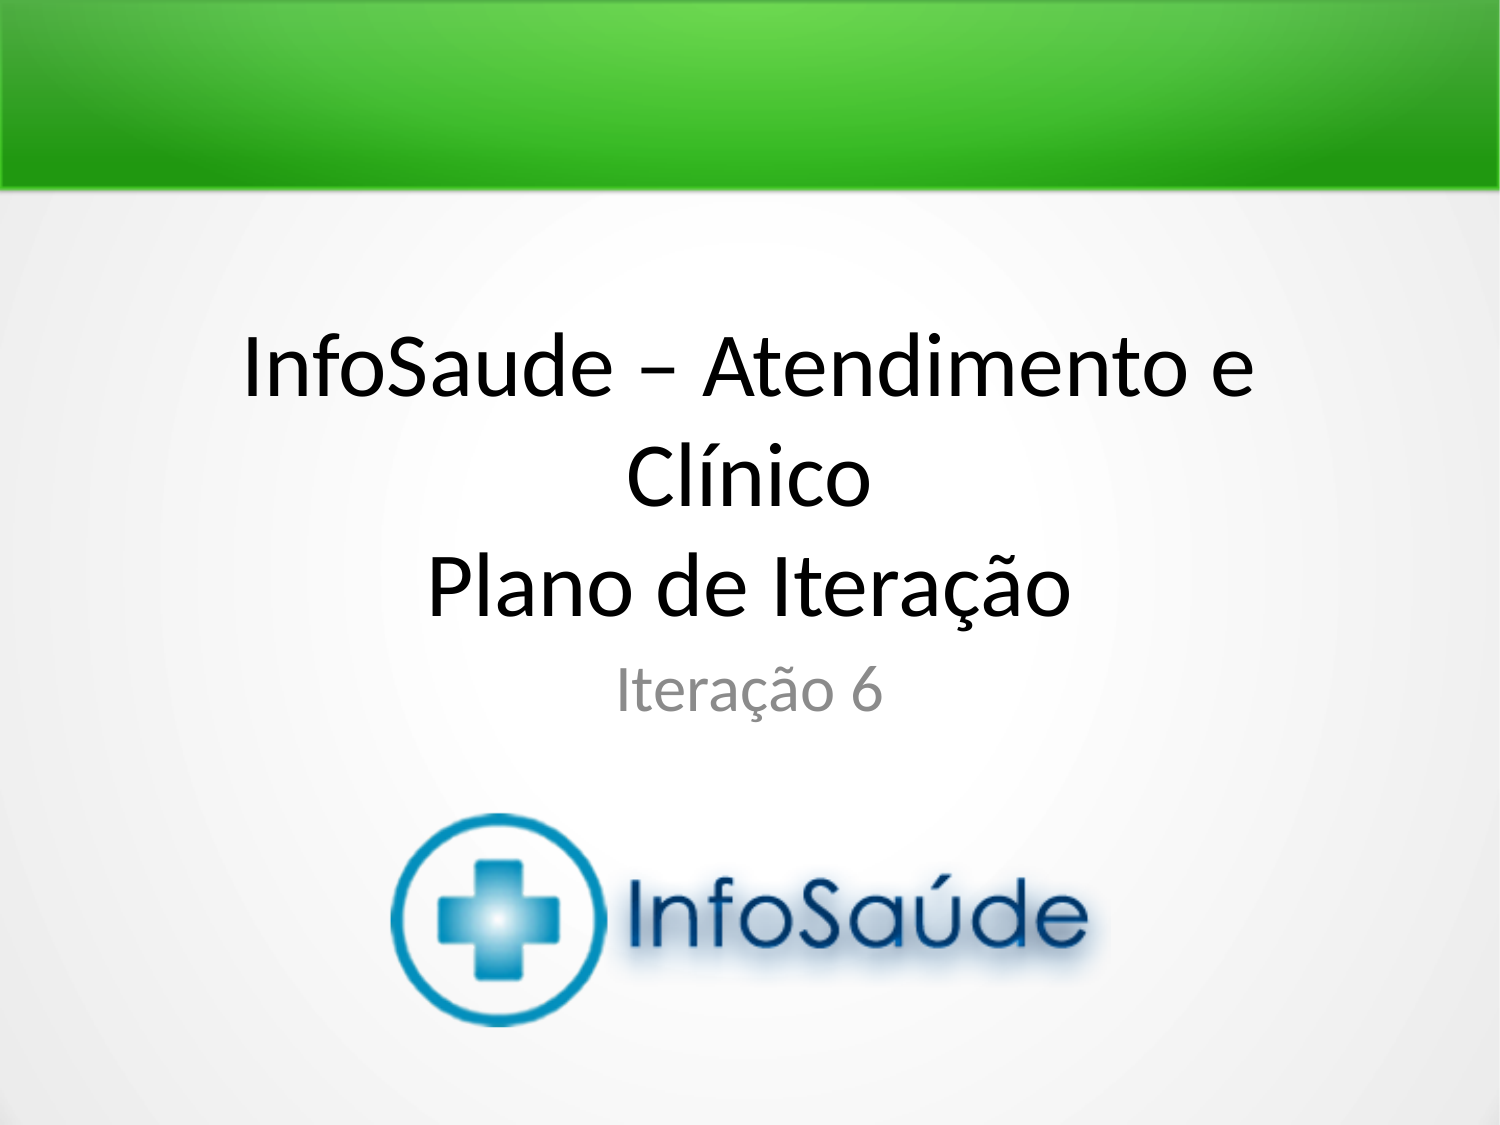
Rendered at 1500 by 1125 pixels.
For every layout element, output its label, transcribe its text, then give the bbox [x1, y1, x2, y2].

text_box InfoSaude – Atendimento e Clínico Plano de Iteração [112, 349, 1388, 591]
text_box Iteração 6 [224, 637, 1275, 925]
picture [0, 0, 1500, 1125]
